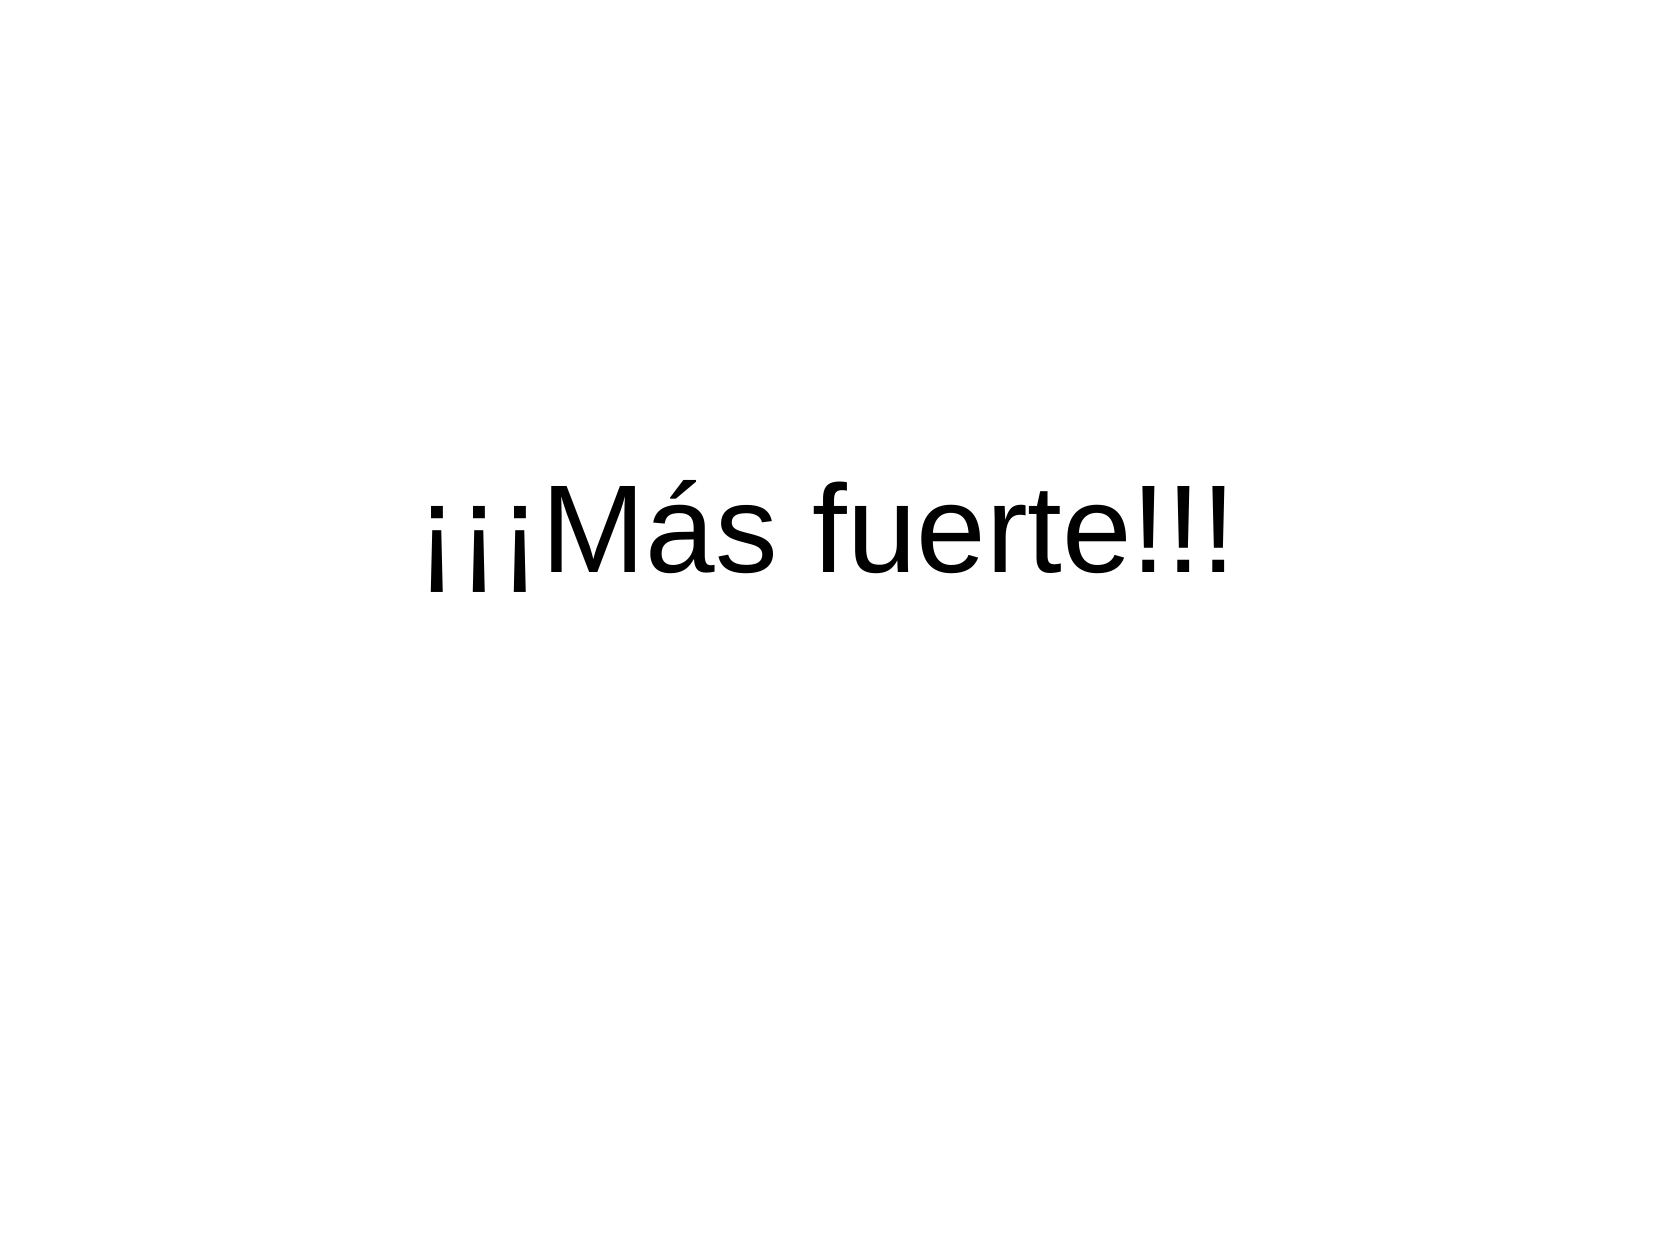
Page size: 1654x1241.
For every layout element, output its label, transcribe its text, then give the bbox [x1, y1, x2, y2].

subtitle ¡¡¡Más fuerte!!! [82, 49, 1571, 1010]
